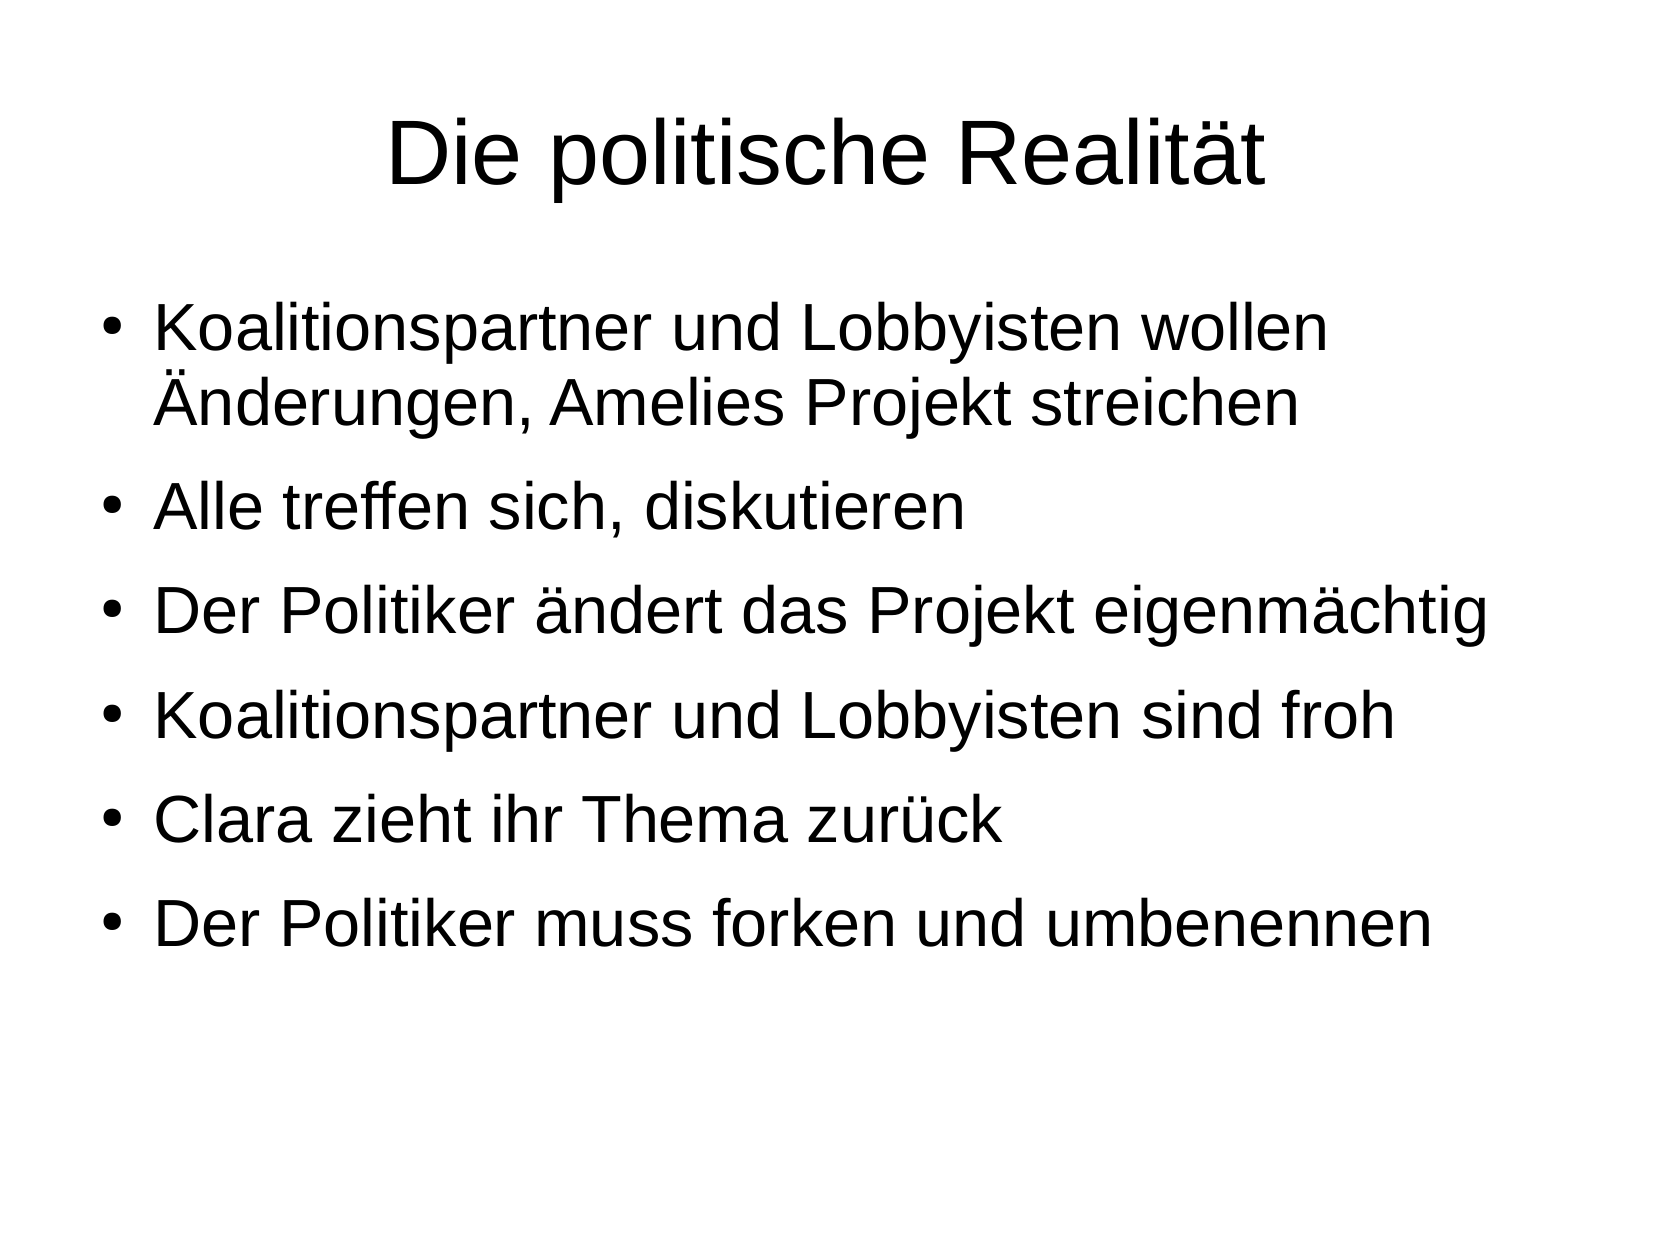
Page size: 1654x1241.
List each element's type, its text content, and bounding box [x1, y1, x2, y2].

title Die politische Realität [82, 49, 1571, 257]
list Koalitionspartner und Lobbyisten wollen Änderungen, Amelies Projekt streichen Alle treffen sich, diskutieren Der Politiker ändert das Projekt eigenmächtig Koalitionspartner und Lobbyisten sind froh Clara zieht ihr Thema zurück Der Politiker muss forken und umbenennen [82, 290, 1571, 1010]
